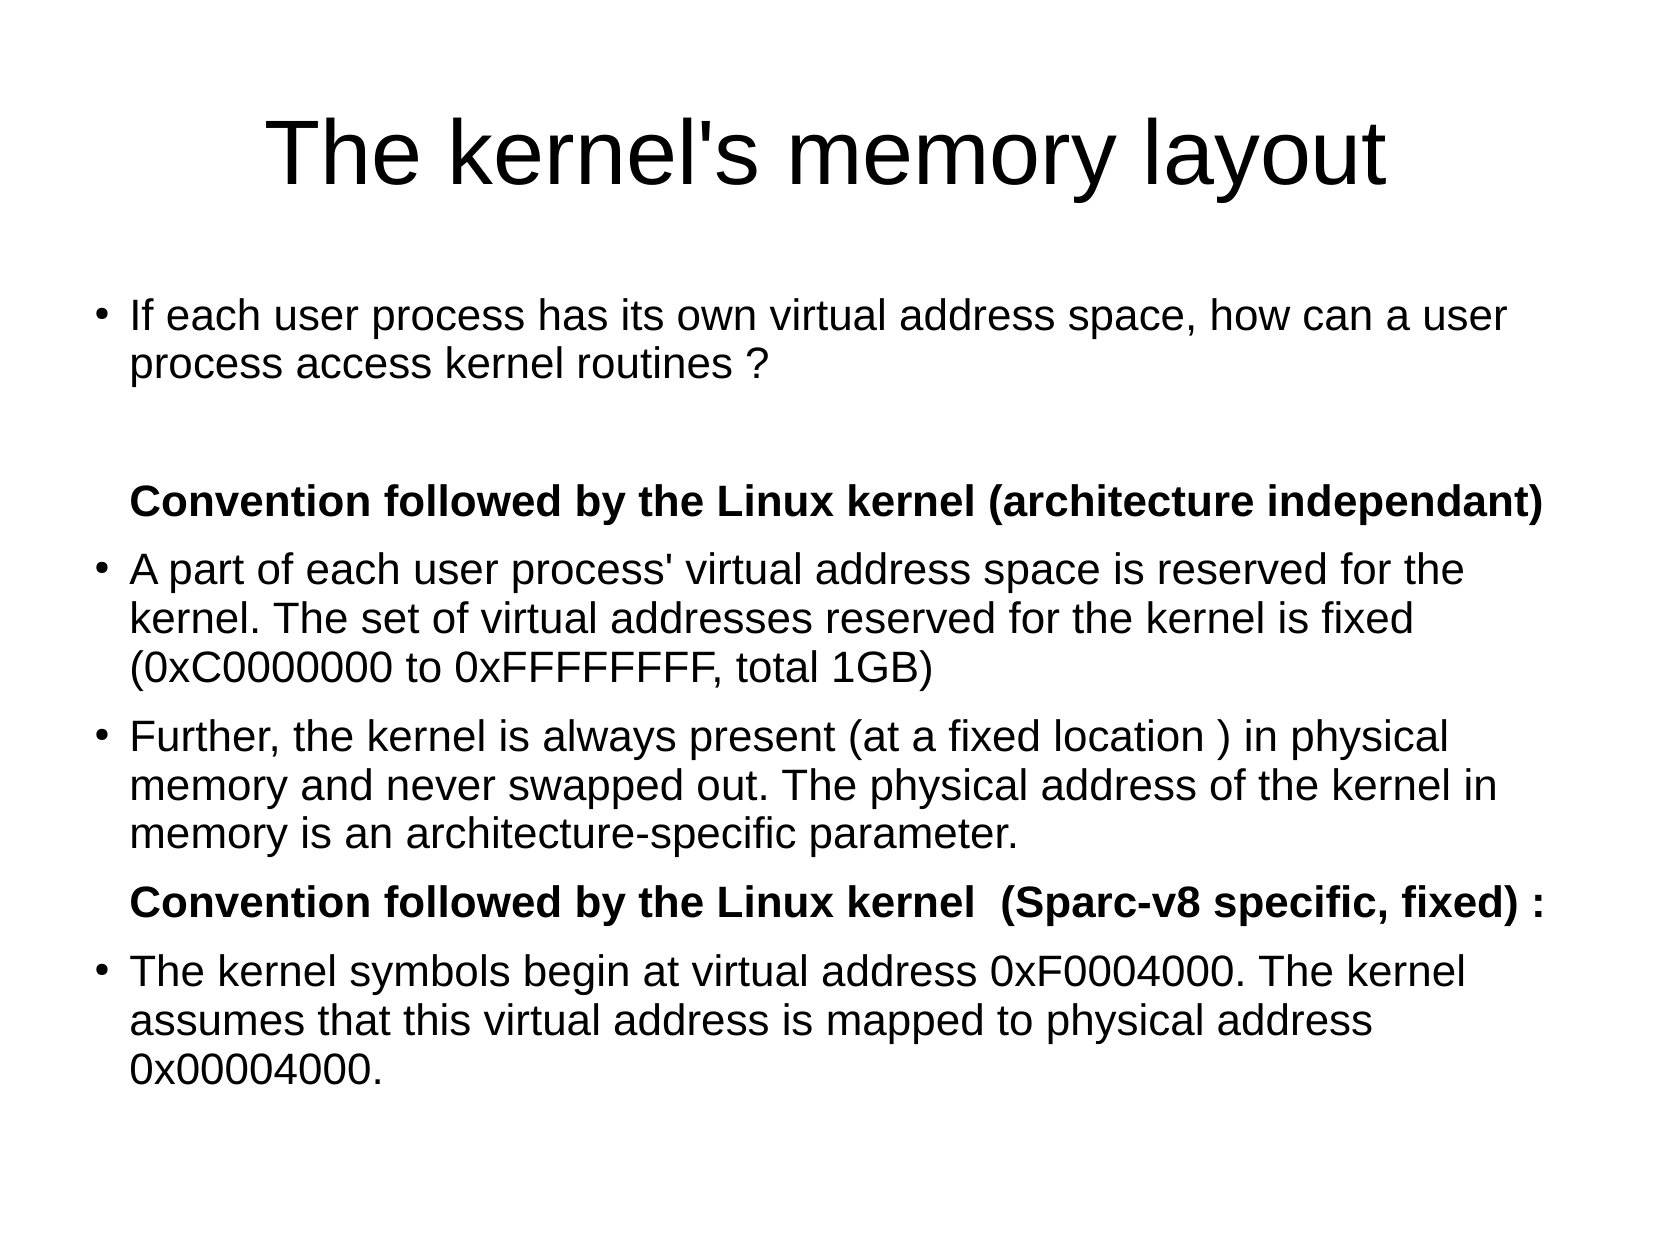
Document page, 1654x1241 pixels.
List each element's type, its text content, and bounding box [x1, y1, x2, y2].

title The kernel's memory layout [82, 49, 1571, 257]
list If each user process has its own virtual address space, how can a user process access kernel routines ? Convention followed by the Linux kernel (architecture independant) A part of each user process' virtual address space is reserved for the kernel. The set of virtual addresses reserved for the kernel is fixed (0xC0000000 to 0xFFFFFFFF, total 1GB) Further, the kernel is always present (at a fixed location ) in physical memory and never swapped out. The physical address of the kernel in memory is an architecture-specific parameter. Convention followed by the Linux kernel (Sparc-v8 specific, fixed) : The kernel symbols begin at virtual address 0xF0004000. The kernel assumes that this virtual address is mapped to physical address 0x00004000. [82, 290, 1560, 1134]
